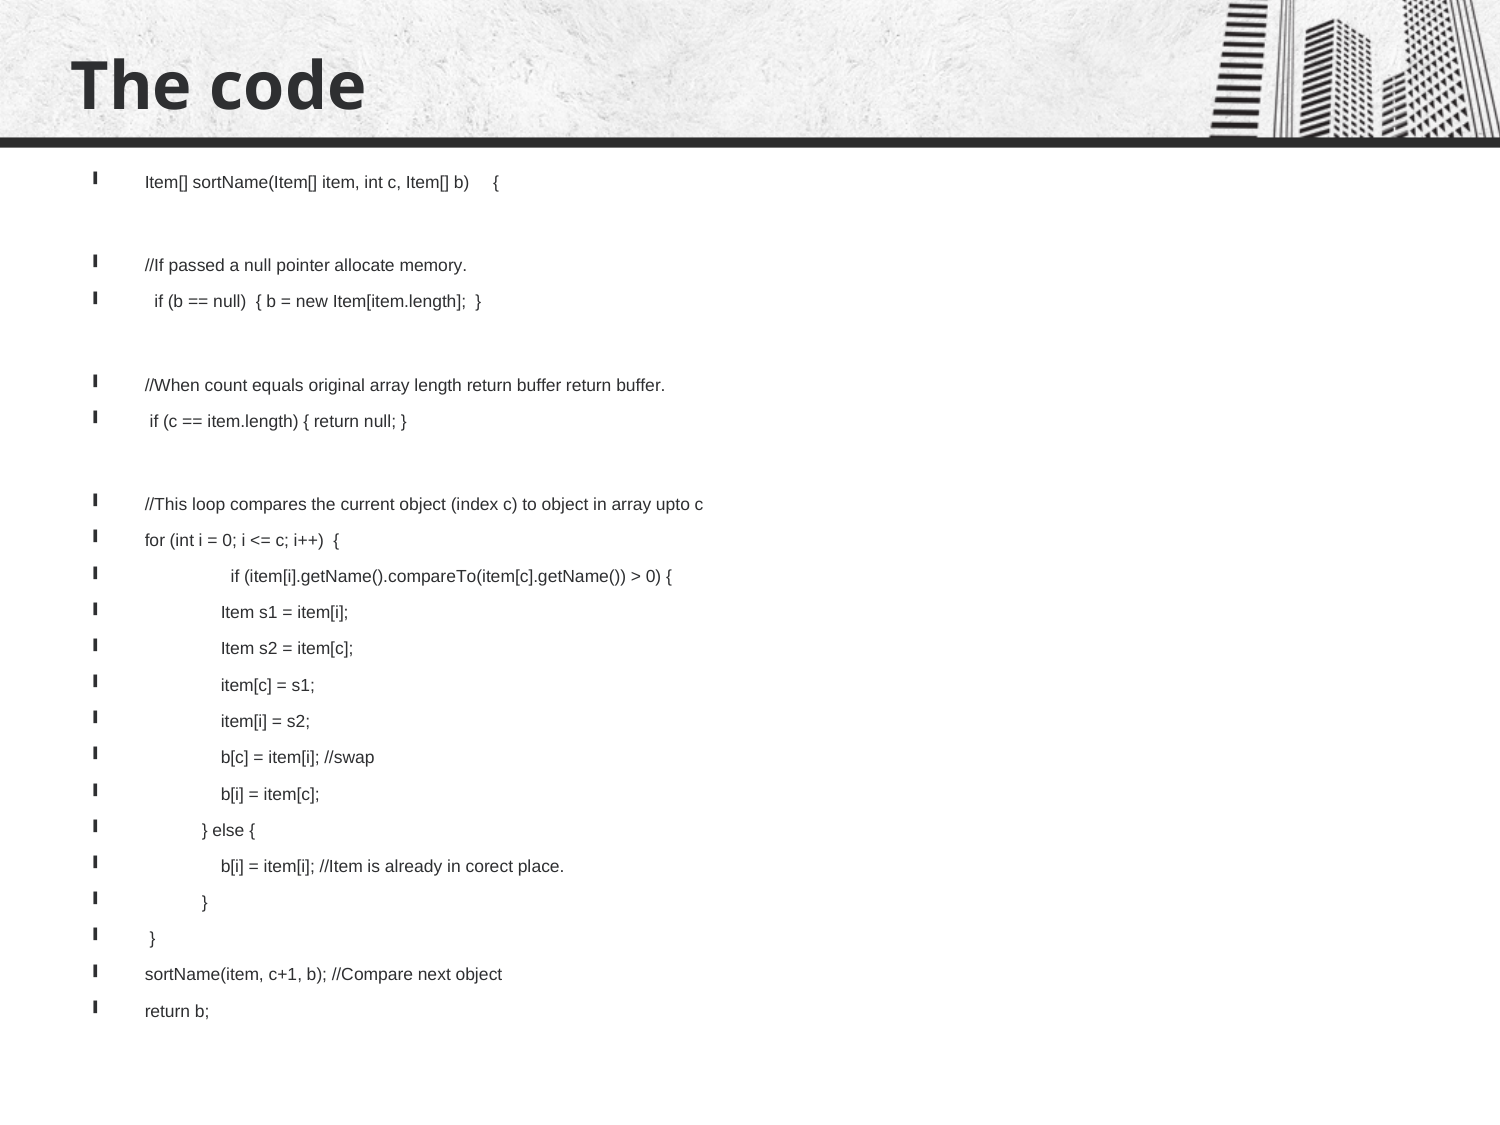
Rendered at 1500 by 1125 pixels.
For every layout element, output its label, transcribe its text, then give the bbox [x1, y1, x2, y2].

picture [0, 0, 1500, 1054]
list Item[] sortName(Item[] item, int c, Item[] b) { //If passed a null pointer allocate memory. if (b == null) { b = new Item[item.length]; } //When count equals original array length return buffer return buffer. if (c == item.length) { return null; } //This loop compares the current object (index c) to object in array upto c for (int i = 0; i <= c; i++) { if (item[i].getName().compareTo(item[c].getName()) > 0) { Item s1 = item[i]; Item s2 = item[c]; item[c] = s1; item[i] = s2; b[c] = item[i]; //swap b[i] = item[c]; } else { b[i] = item[i]; //Item is already in corect place. } } sortName(item, c+1, b); //Compare next object return b; [75, 179, 1447, 1033]
title The code [55, 16, 1205, 132]
